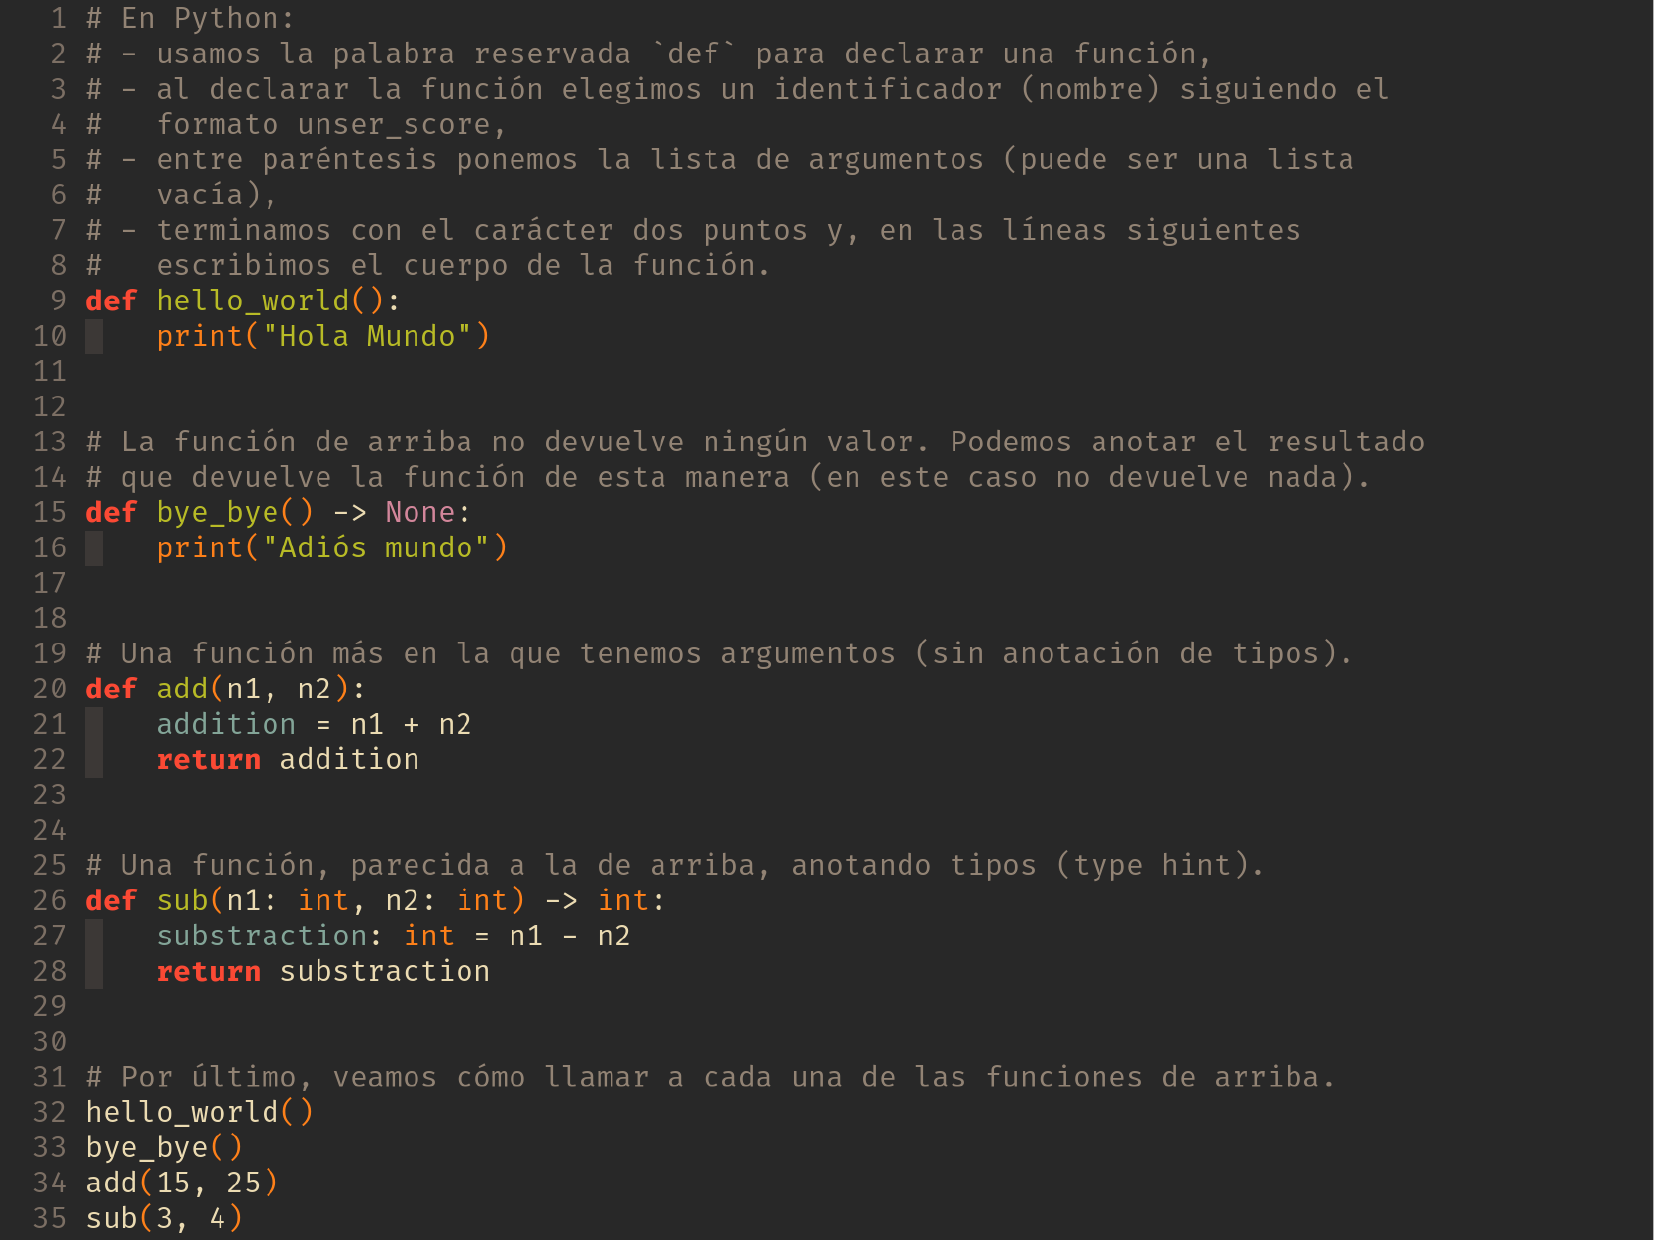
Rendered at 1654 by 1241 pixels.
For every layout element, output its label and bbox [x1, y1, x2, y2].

picture [25, 4, 1442, 1234]
